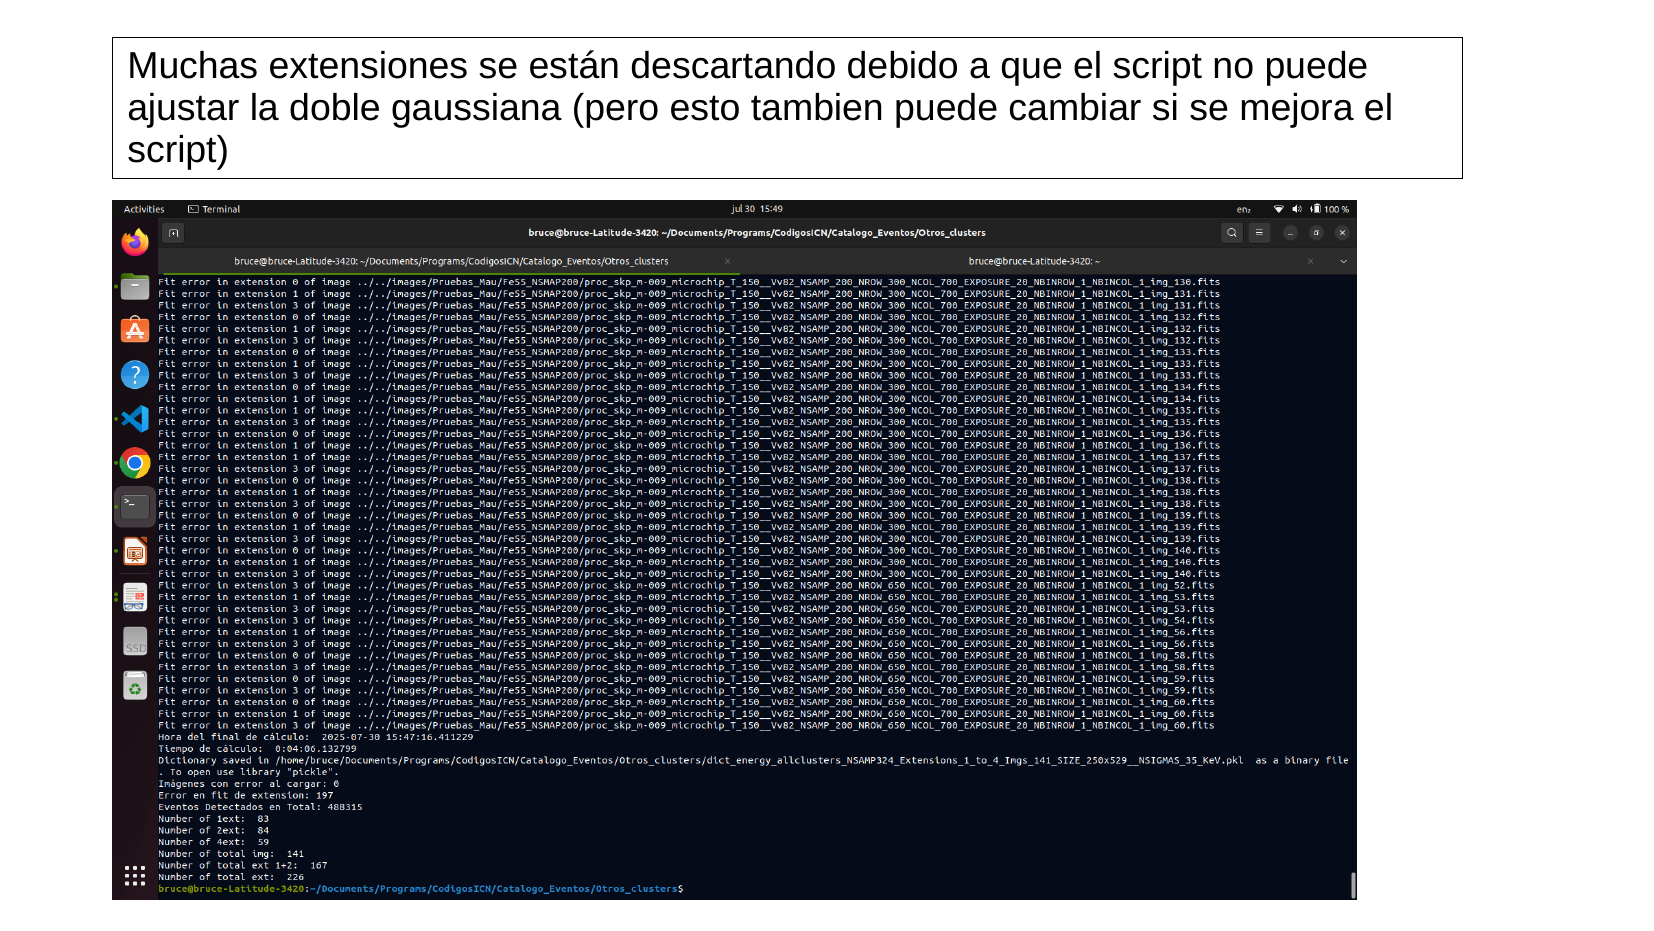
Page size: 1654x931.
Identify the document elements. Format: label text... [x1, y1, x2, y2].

text_box Muchas extensiones se están descartando debido a que el script no puede ajustar la doble gaussiana (pero esto tambien puede cambiar si se mejora el script) [112, 37, 1463, 179]
picture [112, 200, 1357, 901]
